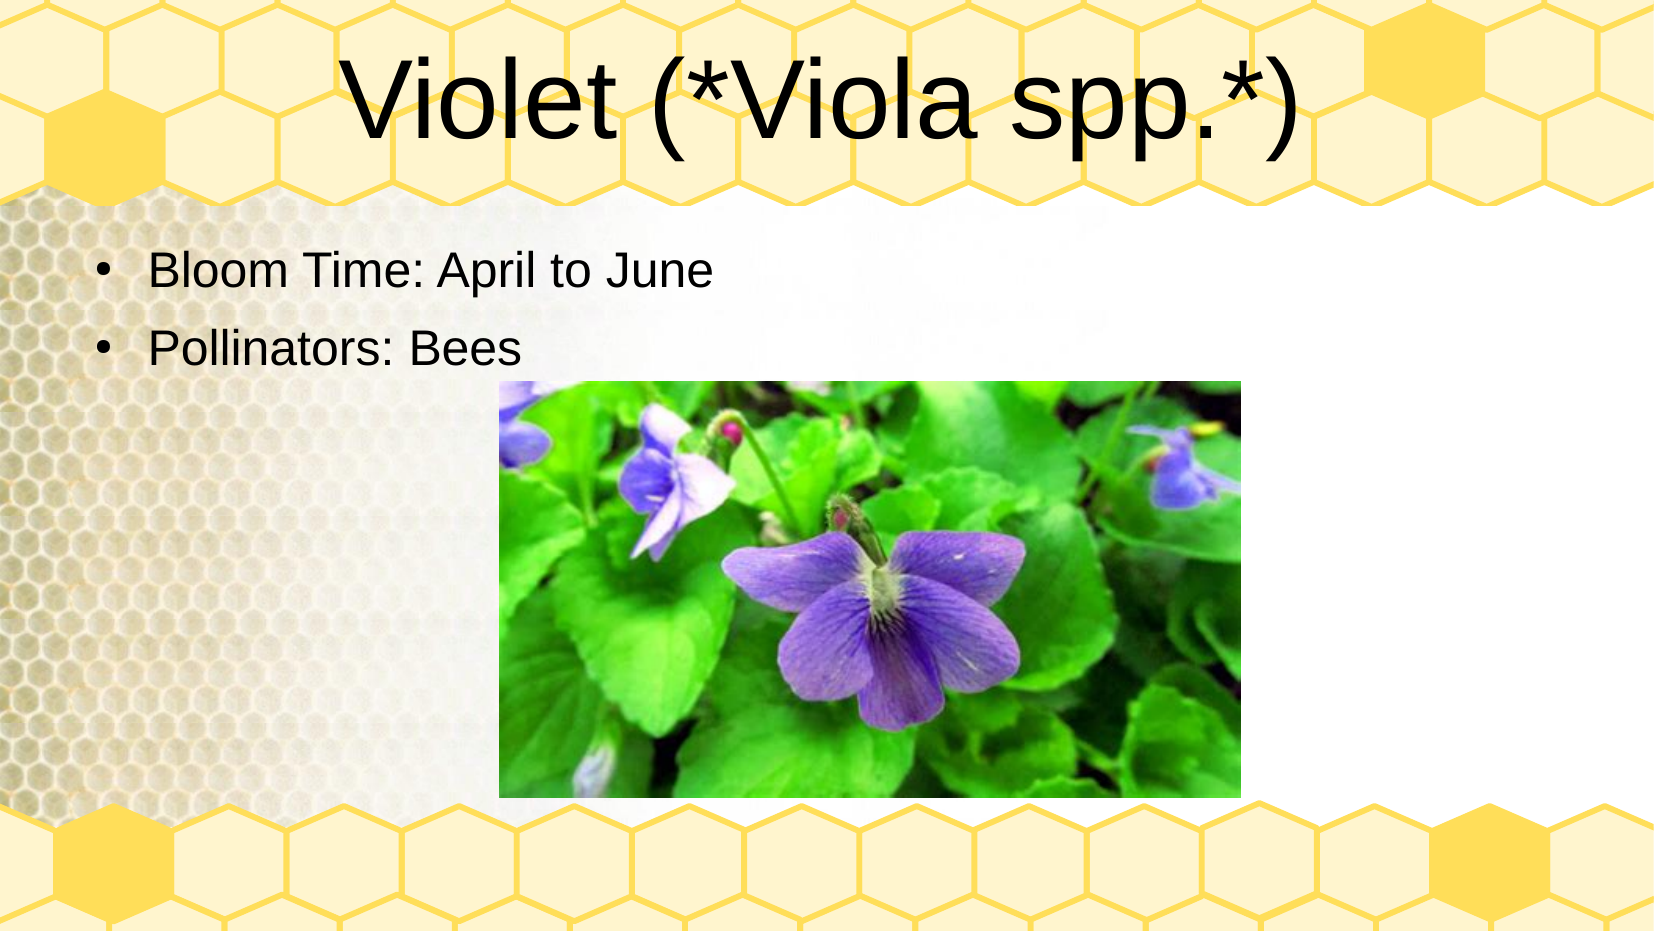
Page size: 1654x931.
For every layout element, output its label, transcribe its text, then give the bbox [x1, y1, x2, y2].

picture [0, 186, 1654, 827]
list Bloom Time: April to June Pollinators: Bees [76, 242, 1565, 384]
title Violet (*Viola spp.*) [76, 0, 1565, 200]
